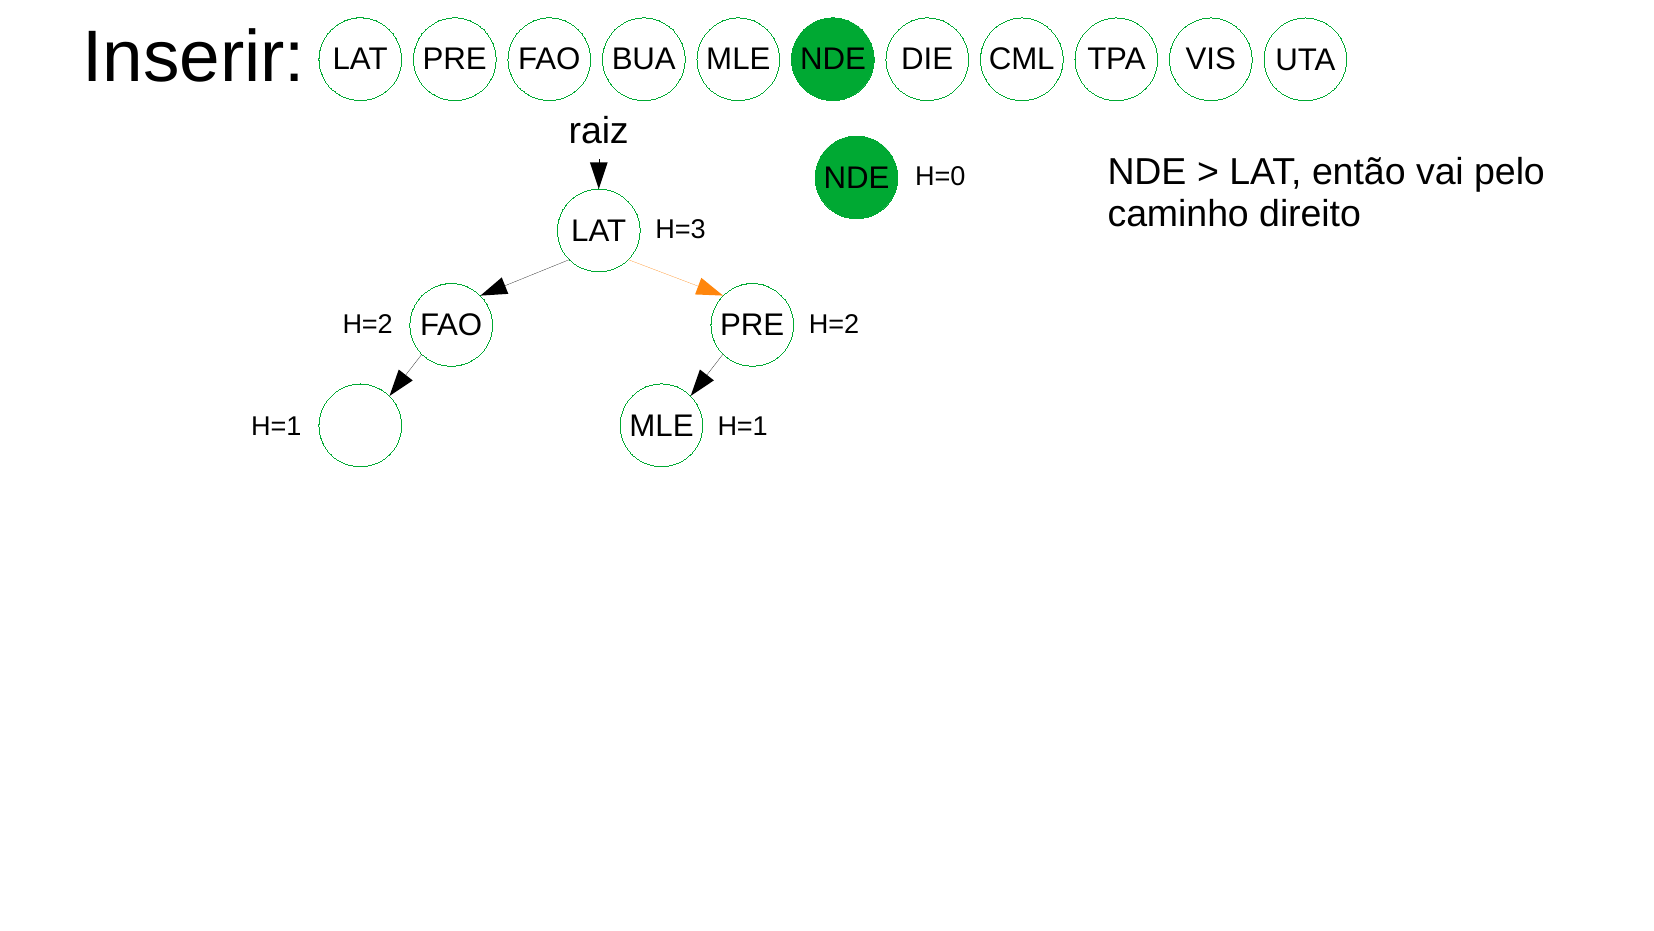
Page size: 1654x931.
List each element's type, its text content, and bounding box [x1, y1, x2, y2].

text_box LAT [557, 189, 640, 272]
title Inserir: [82, 0, 319, 134]
text_box VIS [1169, 17, 1253, 101]
text_box H=0 [900, 153, 981, 199]
text_box UTA [1264, 17, 1347, 101]
text_box BUA [318, 383, 402, 467]
text_box FAO [409, 283, 493, 367]
text_box MLE [620, 383, 702, 467]
text_box raiz [553, 102, 644, 160]
text_box CML [980, 17, 1064, 101]
text_box DIE [885, 17, 969, 101]
text_box H=1 [236, 403, 317, 449]
text_box PRE [413, 17, 497, 101]
text_box NDE > LAT, então vai pelo caminho direito [1092, 142, 1583, 284]
text_box MLE [696, 17, 780, 101]
text_box NDE [791, 17, 875, 101]
text_box PRE [710, 283, 794, 367]
text_box H=3 [640, 206, 721, 252]
text_box H=1 [702, 403, 783, 449]
text_box H=2 [794, 301, 875, 347]
text_box NDE [815, 136, 898, 219]
text_box FAO [507, 17, 591, 101]
text_box LAT [318, 17, 402, 101]
text_box BUA [602, 17, 686, 101]
text_box TPA [1074, 17, 1158, 101]
text_box H=2 [327, 301, 408, 347]
